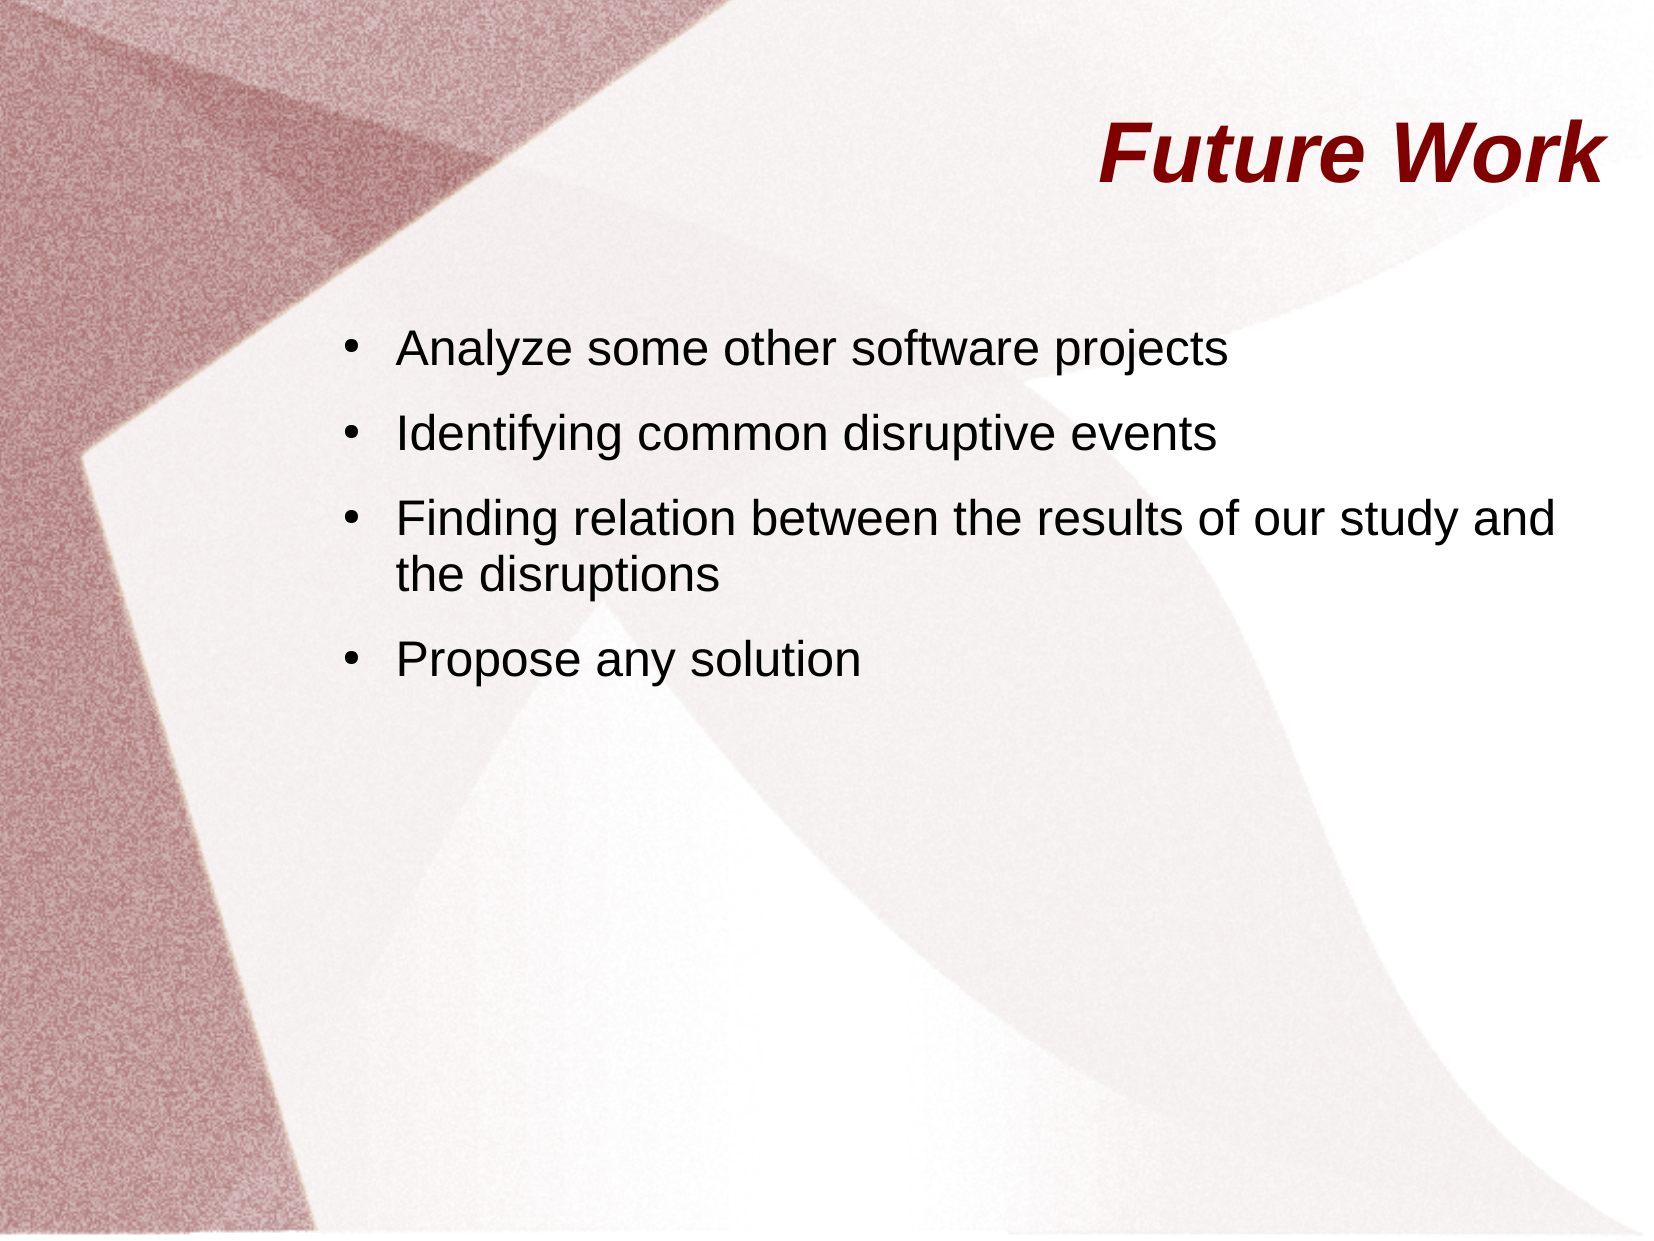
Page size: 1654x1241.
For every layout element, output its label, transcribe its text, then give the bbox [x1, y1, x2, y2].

list Analyze some other software projects Identifying common disruptive events Finding relation between the results of our study and the disruptions Propose any solution [324, 319, 1601, 1039]
picture [0, 0, 1654, 1241]
title Future Work [596, 49, 1607, 257]
